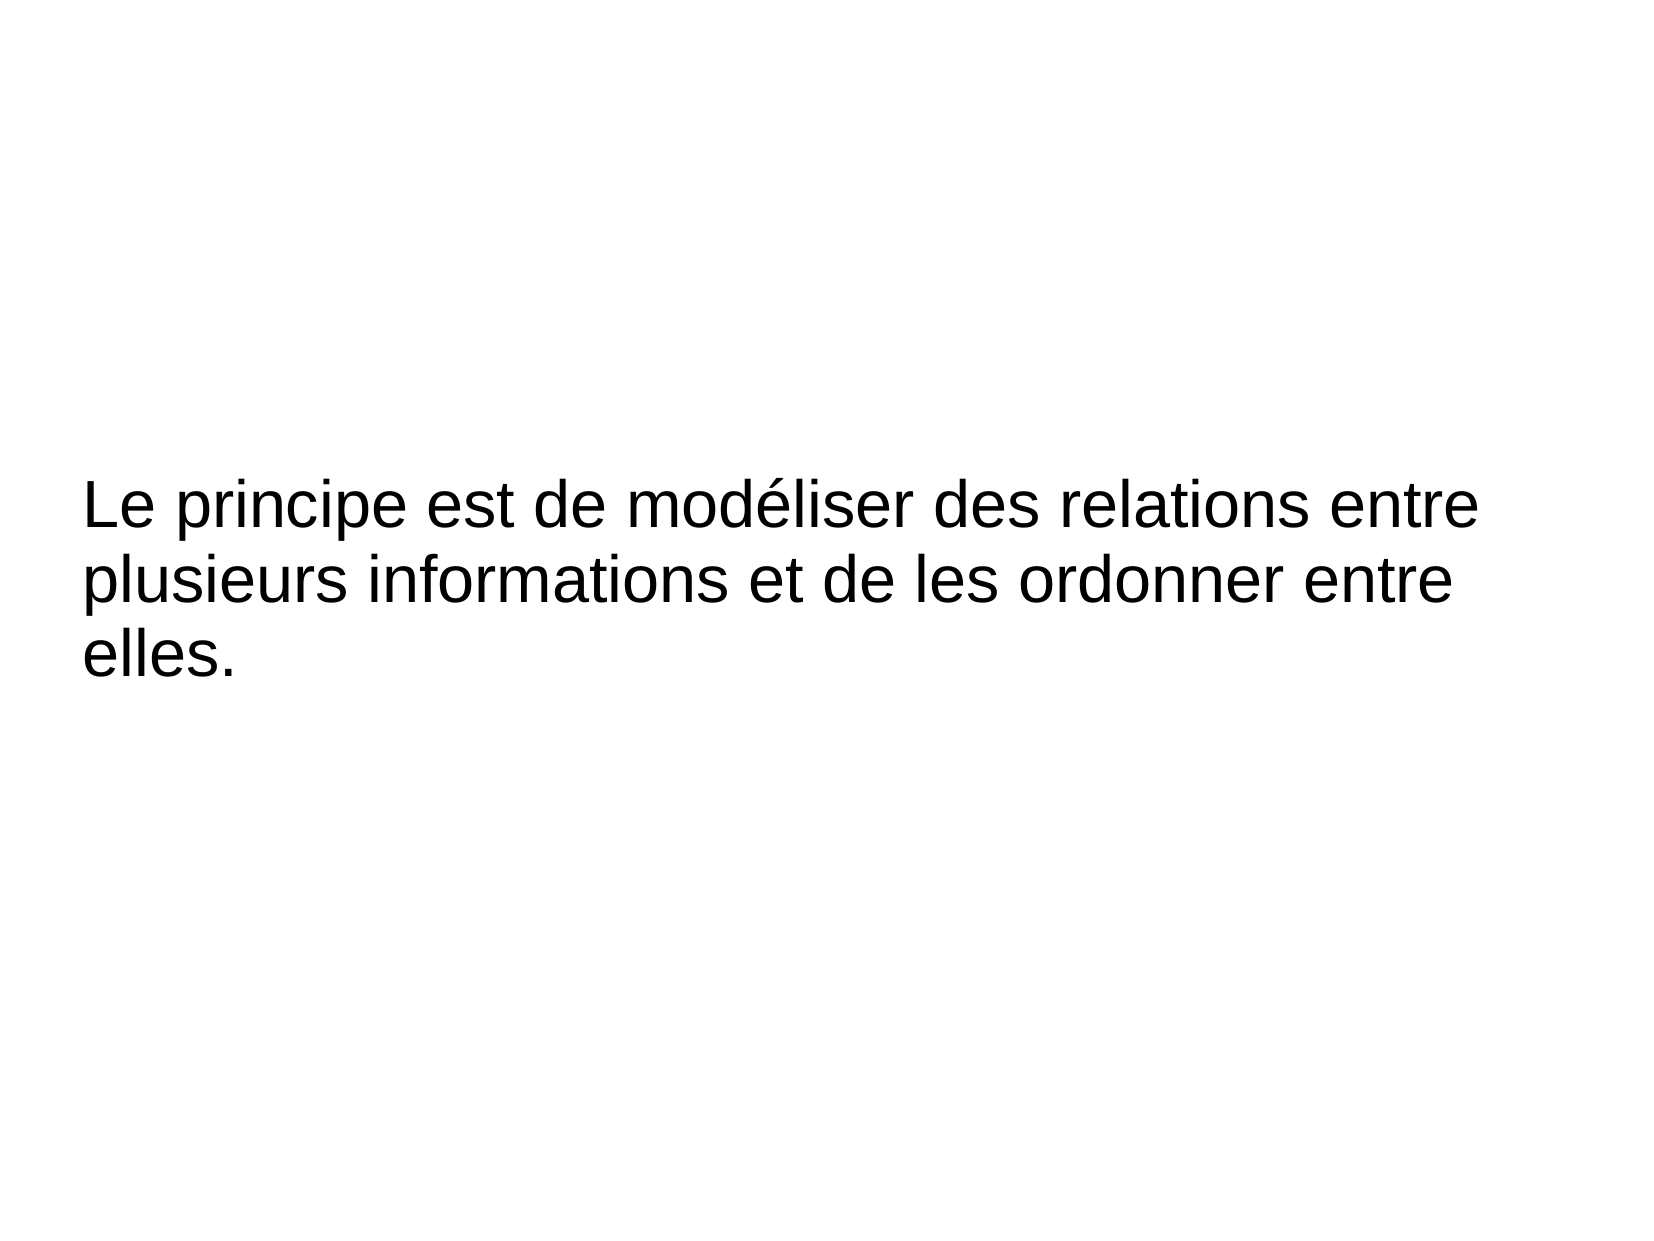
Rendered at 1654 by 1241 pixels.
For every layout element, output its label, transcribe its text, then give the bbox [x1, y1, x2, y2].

subtitle Le principe est de modéliser des relations entre plusieurs informations et de les ordonner entre elles. [82, 49, 1571, 1109]
